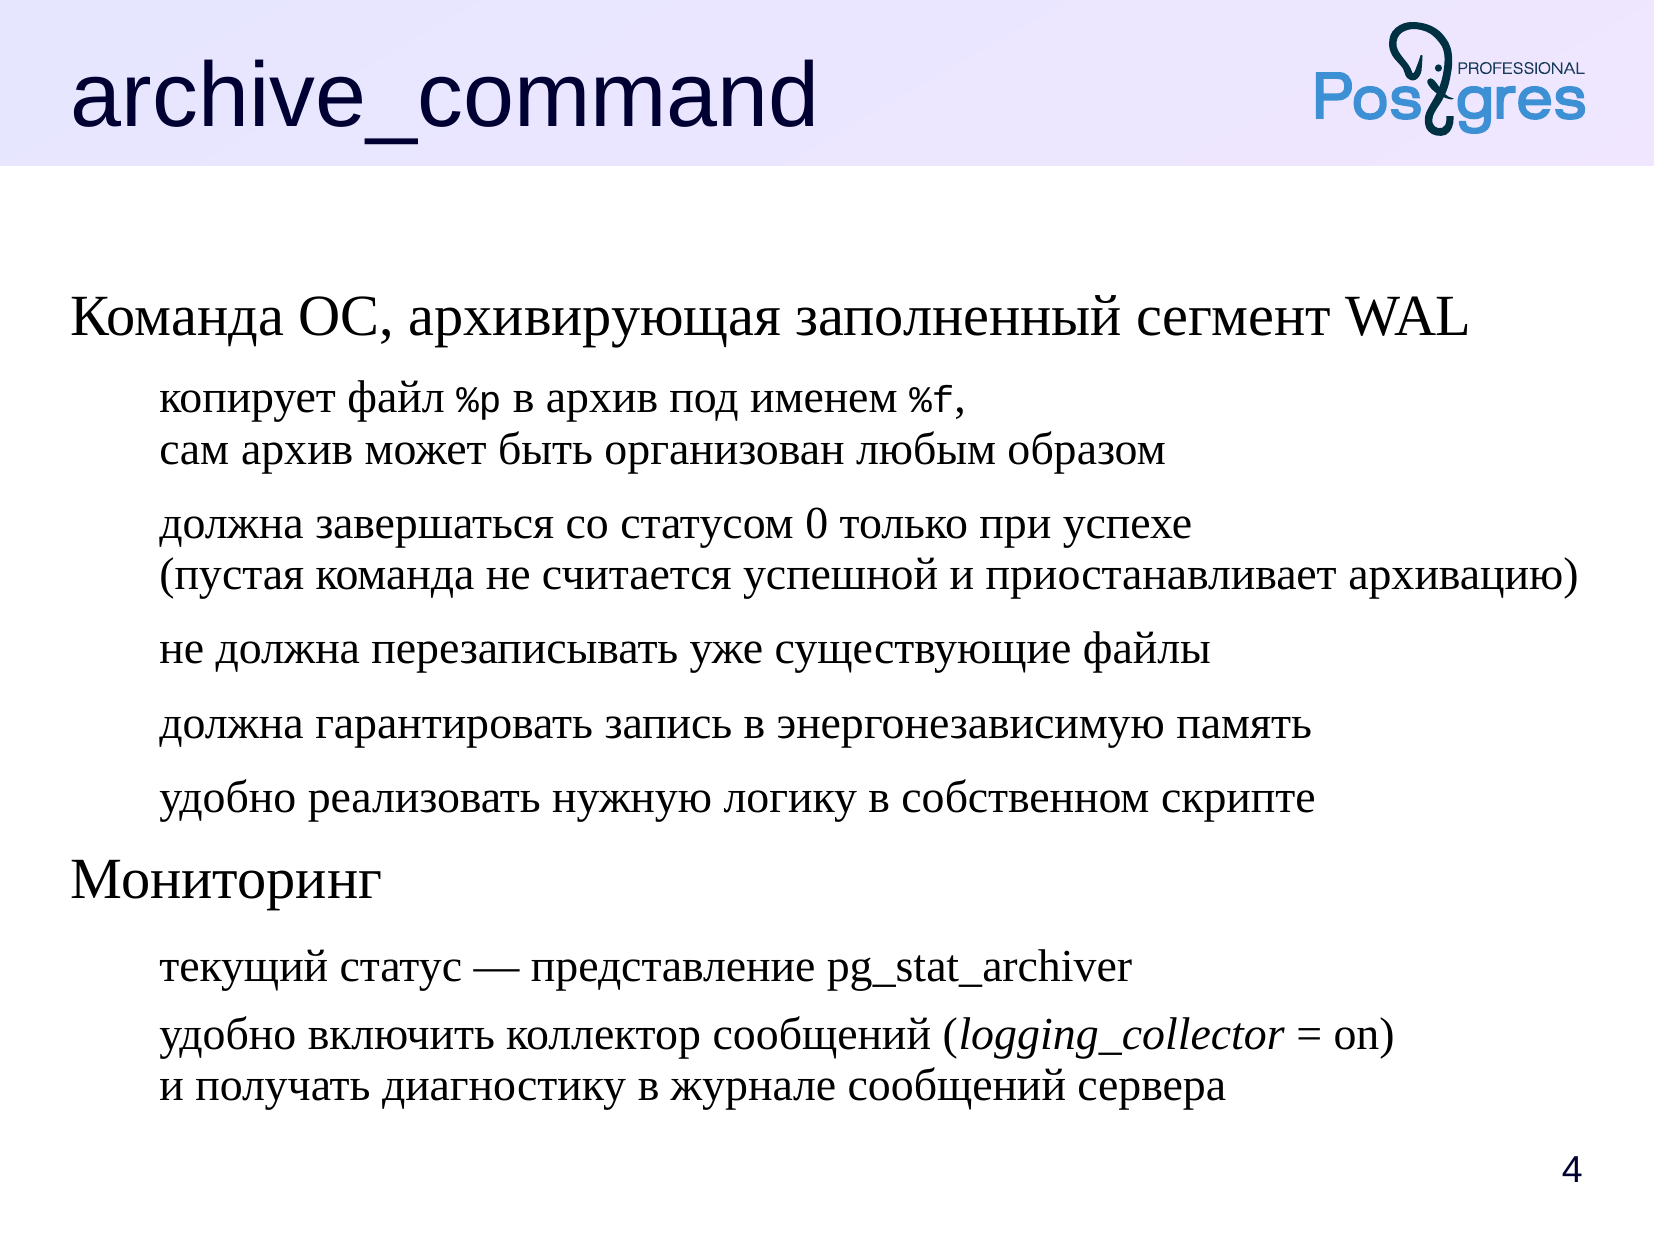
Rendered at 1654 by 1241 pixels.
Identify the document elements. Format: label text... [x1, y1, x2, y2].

title archive_command [70, 43, 1276, 147]
list Команда ОС, архивирующая заполненный сегмент WAL копирует файл %p в архив под именем %f, сам архив может быть организован любым образом должна завершаться со статусом 0 только при успехе (пустая команда не считается успешной и приостанавливает архивацию) не должна перезаписывать уже существующие файлы должна гарантировать запись в энергонезависимую память удобно реализовать нужную логику в собственном скрипте Мониторинг текущий статус — представление pg_stat_archiver удобно включить коллектор сообщений (logging_collector = on) и получать диагностику в журнале сообщений сервера [70, 283, 1583, 1134]
